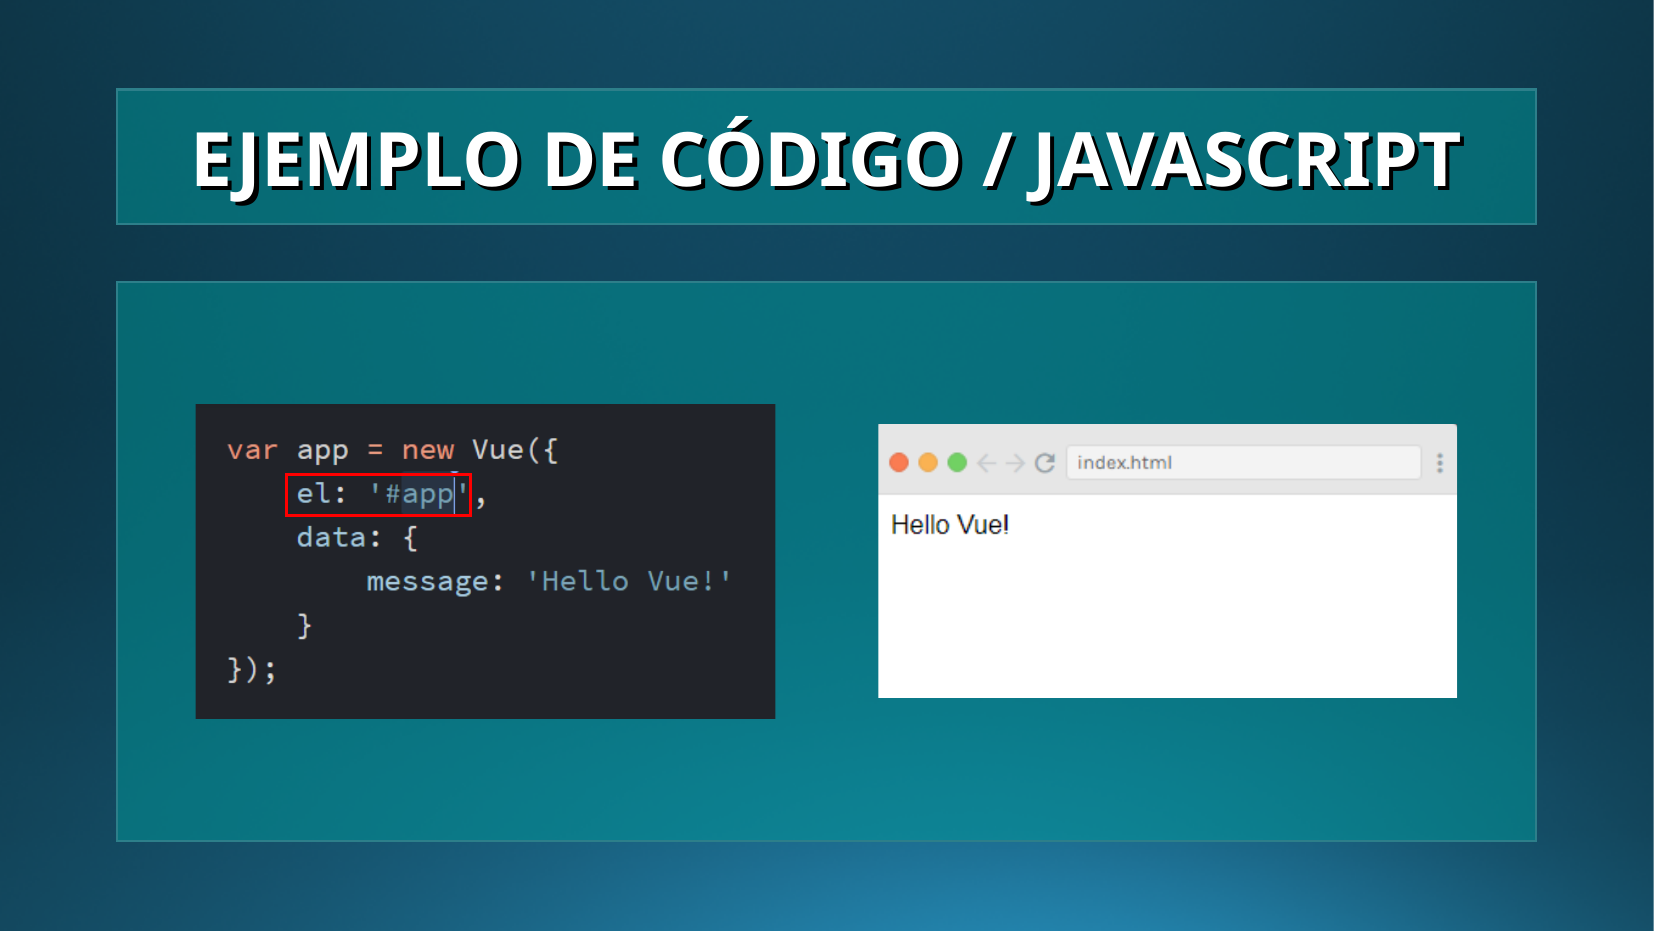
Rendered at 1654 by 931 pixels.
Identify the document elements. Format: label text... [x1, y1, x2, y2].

picture [878, 424, 1458, 698]
text_box [117, 282, 1536, 841]
text_box EJEMPLO DE CÓDIGO / JAVASCRIPT [117, 90, 1536, 224]
picture [195, 404, 776, 719]
